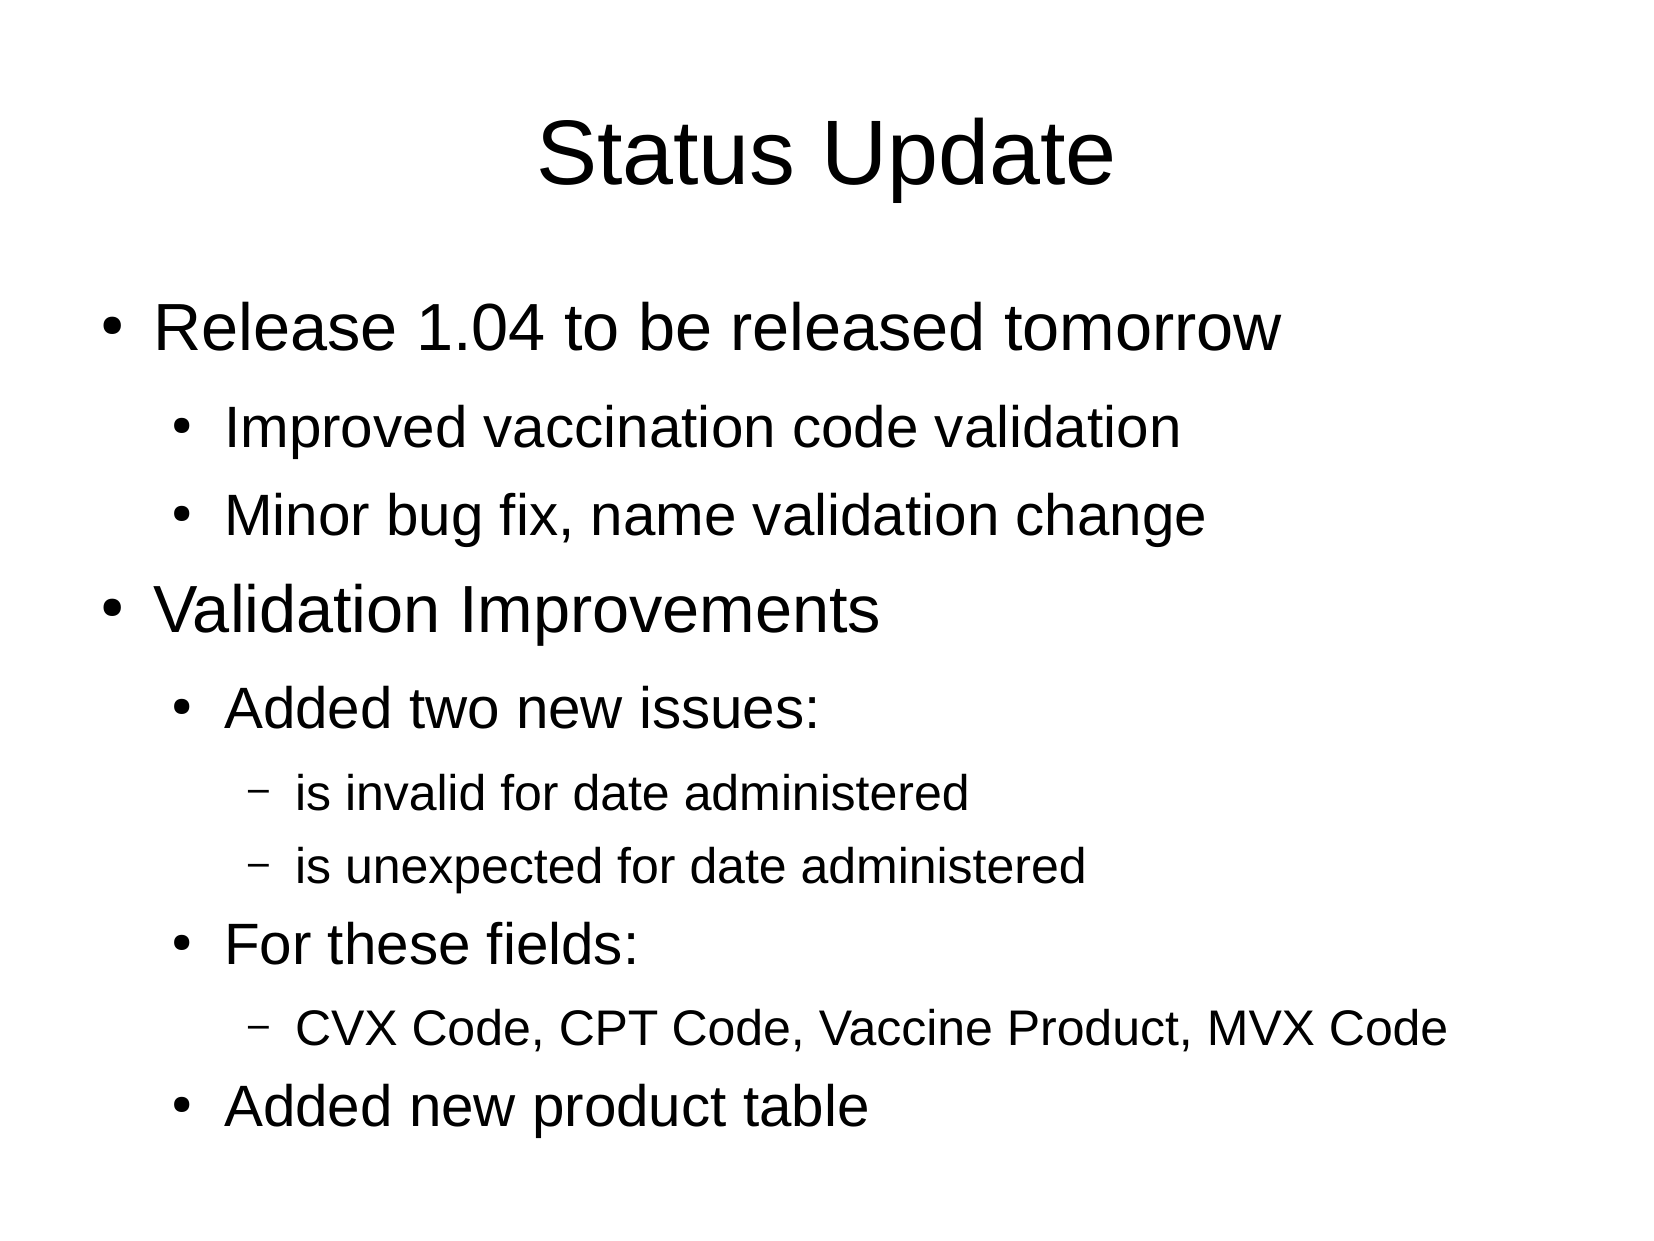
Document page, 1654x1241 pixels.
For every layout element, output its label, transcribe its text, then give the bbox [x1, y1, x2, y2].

list Release 1.04 to be released tomorrow Improved vaccination code validation Minor bug fix, name validation change Validation Improvements Added two new issues: is invalid for date administered is unexpected for date administered For these fields: CVX Code, CPT Code, Vaccine Product, MVX Code Added new product table [82, 290, 1571, 1227]
title Status Update [82, 49, 1571, 257]
